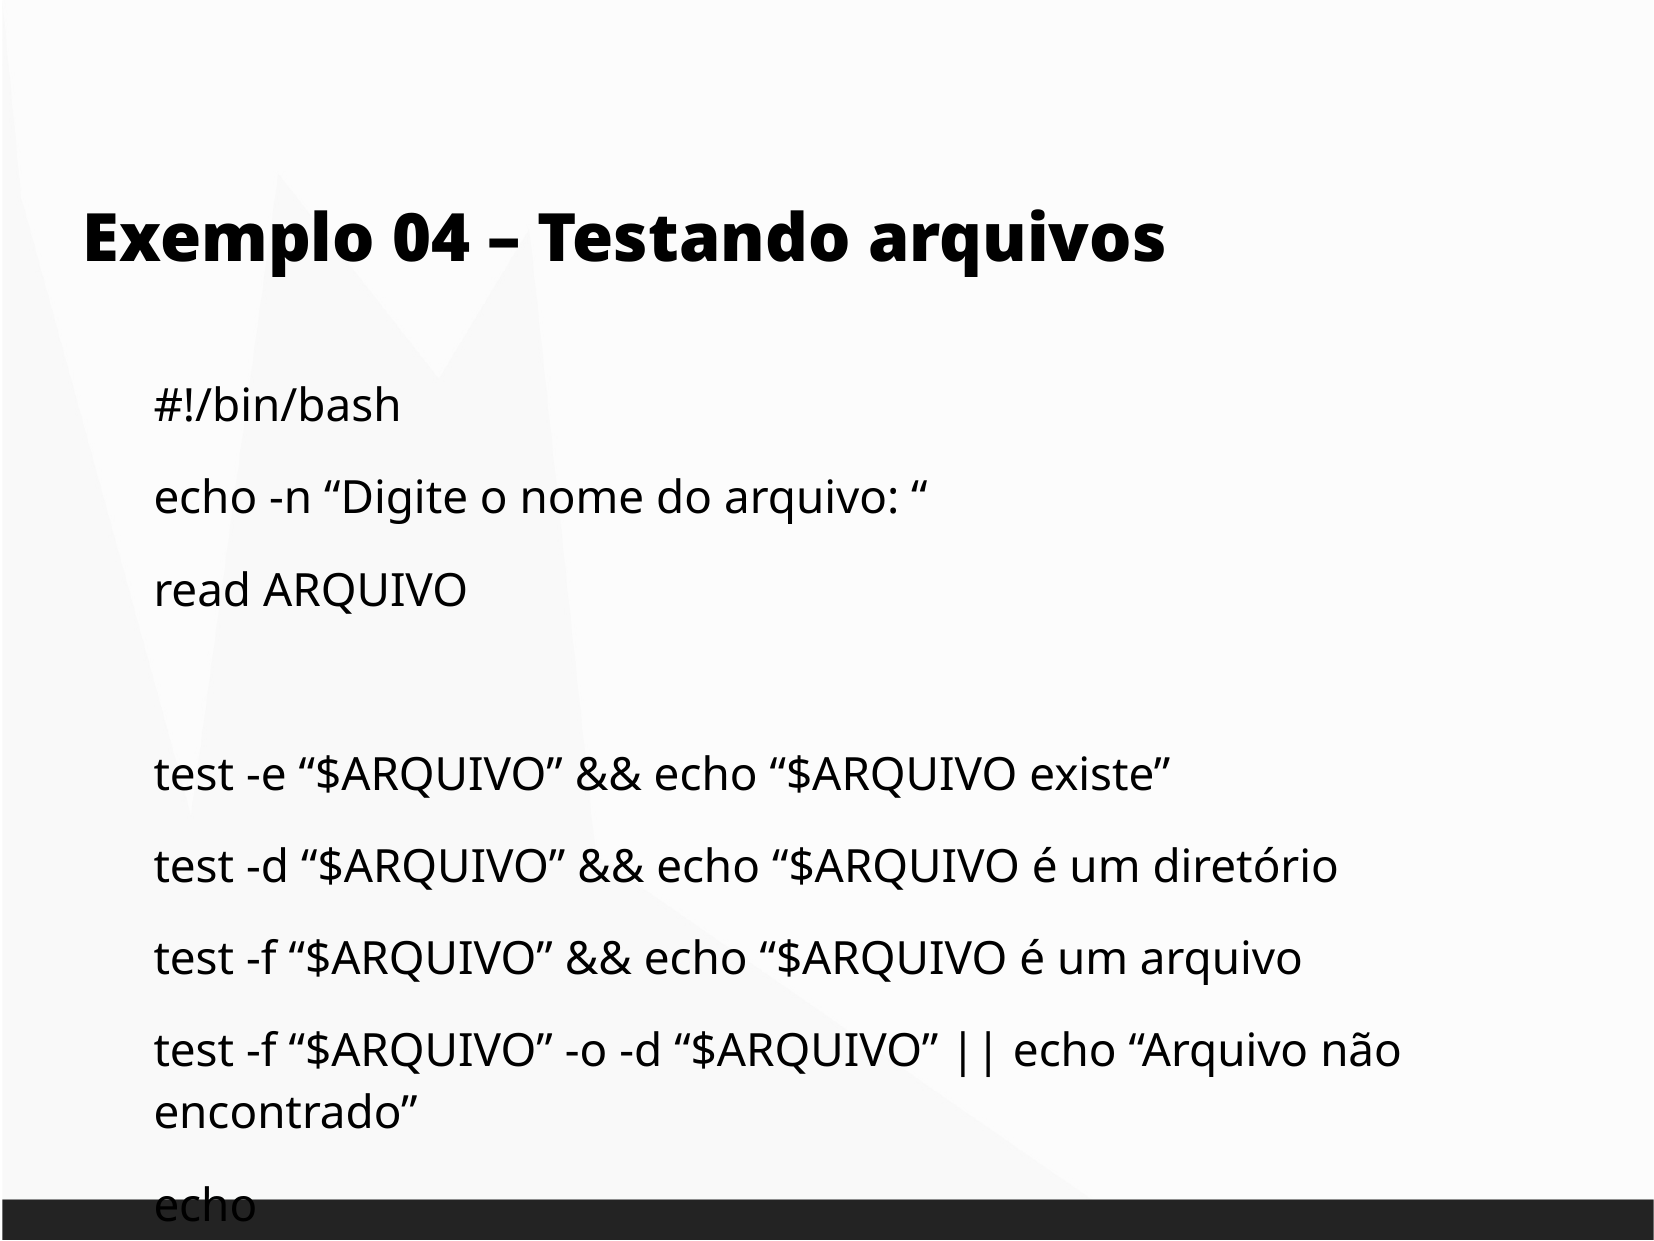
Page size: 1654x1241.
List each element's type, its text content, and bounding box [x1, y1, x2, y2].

list #!/bin/bash echo -n “Digite o nome do arquivo: “ read ARQUIVO test -e “$ARQUIVO” && echo “$ARQUIVO existe” test -d “$ARQUIVO” && echo “$ARQUIVO é um diretório test -f “$ARQUIVO” && echo “$ARQUIVO é um arquivo test -f “$ARQUIVO” -o -d “$ARQUIVO” || echo “Arquivo não encontrado” echo [82, 372, 1571, 1142]
title Exemplo 04 – Testando arquivos [82, 132, 1571, 340]
picture [2, 0, 1654, 1241]
